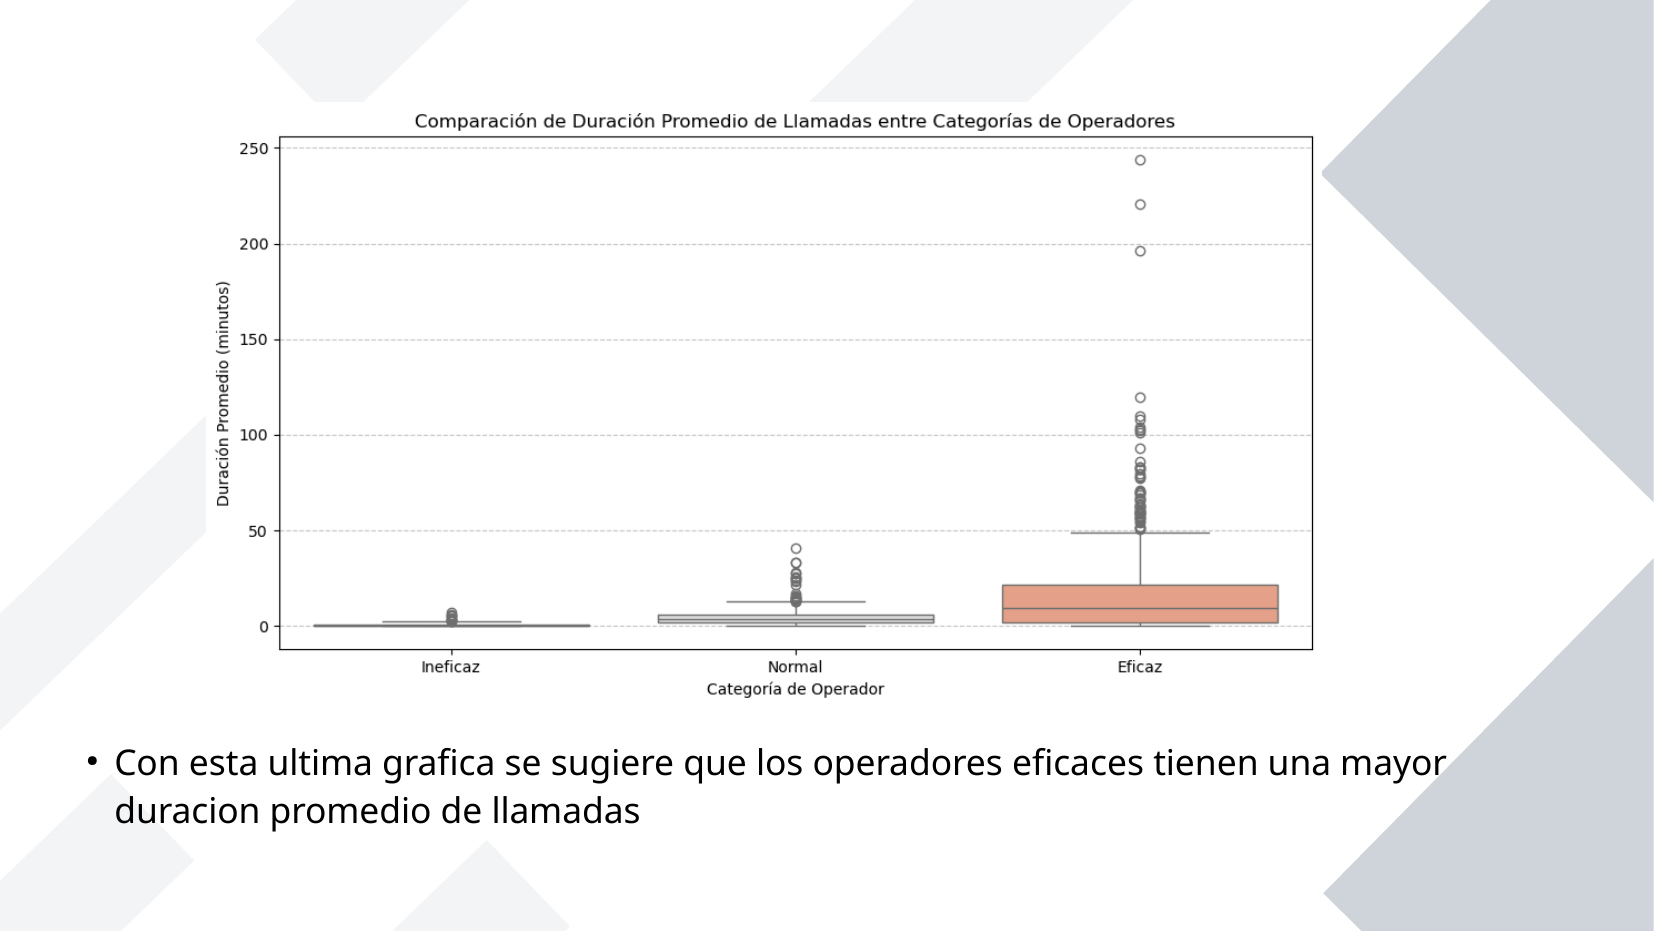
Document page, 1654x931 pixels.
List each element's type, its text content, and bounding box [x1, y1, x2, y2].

list Con esta ultima grafica se sugiere que los operadores eficaces tienen una mayor duracion promedio de llamadas [76, 738, 1565, 835]
picture [206, 102, 1322, 709]
